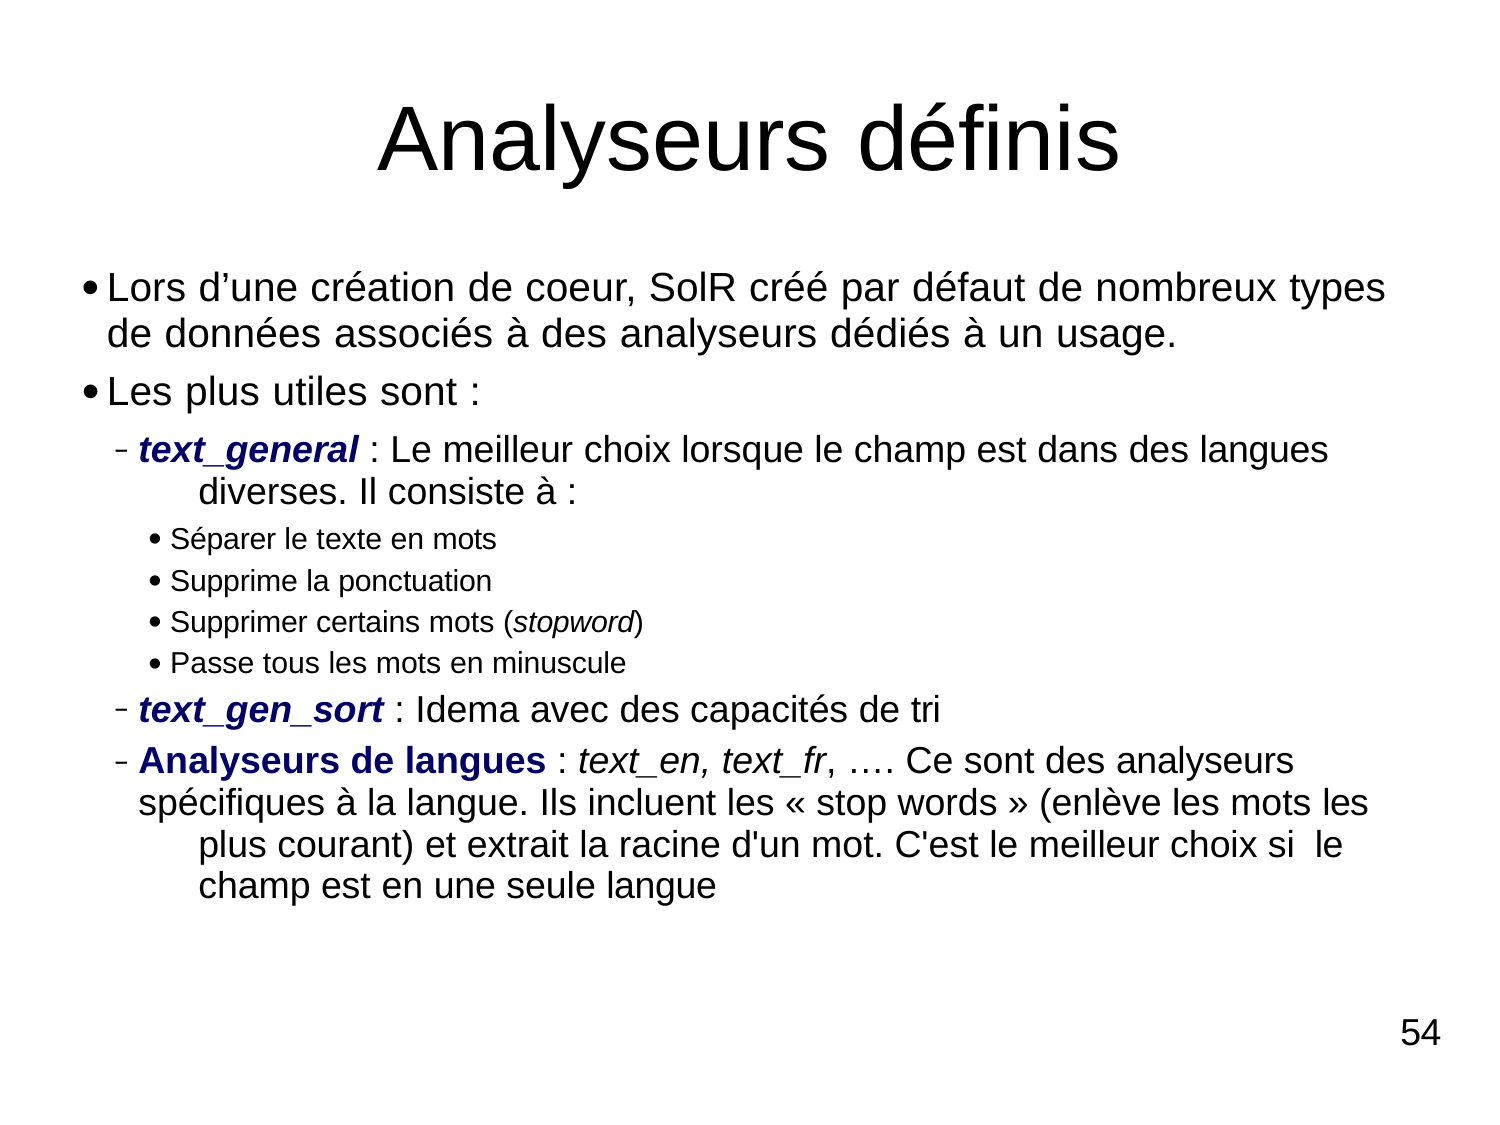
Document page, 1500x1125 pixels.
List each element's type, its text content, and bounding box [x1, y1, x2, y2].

text_box Lors d’une création de coeur, SolR créé par défaut de nombreux types de données associés à des analyseurs dédiés à un usage. Les plus utiles sont : text_general : Le meilleur choix lorsque le champ est dans des langues diverses. Il consiste à : Séparer le texte en mots Supprime la ponctuation Supprimer certains mots (stopword) Passe tous les mots en minuscule text_gen_sort : Idema avec des capacités de tri Analyseurs de langues : text_en, text_fr, …. Ce sont des analyseurs spécifiques à la langue. Ils incluent les « stop words » (enlève les mots les plus courant) et extrait la racine d'un mot. C'est le meilleur choix si le champ est en une seule langue [78, 257, 1399, 908]
slide_number 54 [1373, 1009, 1451, 1125]
title Analyseurs définis [87, 26, 1413, 267]
